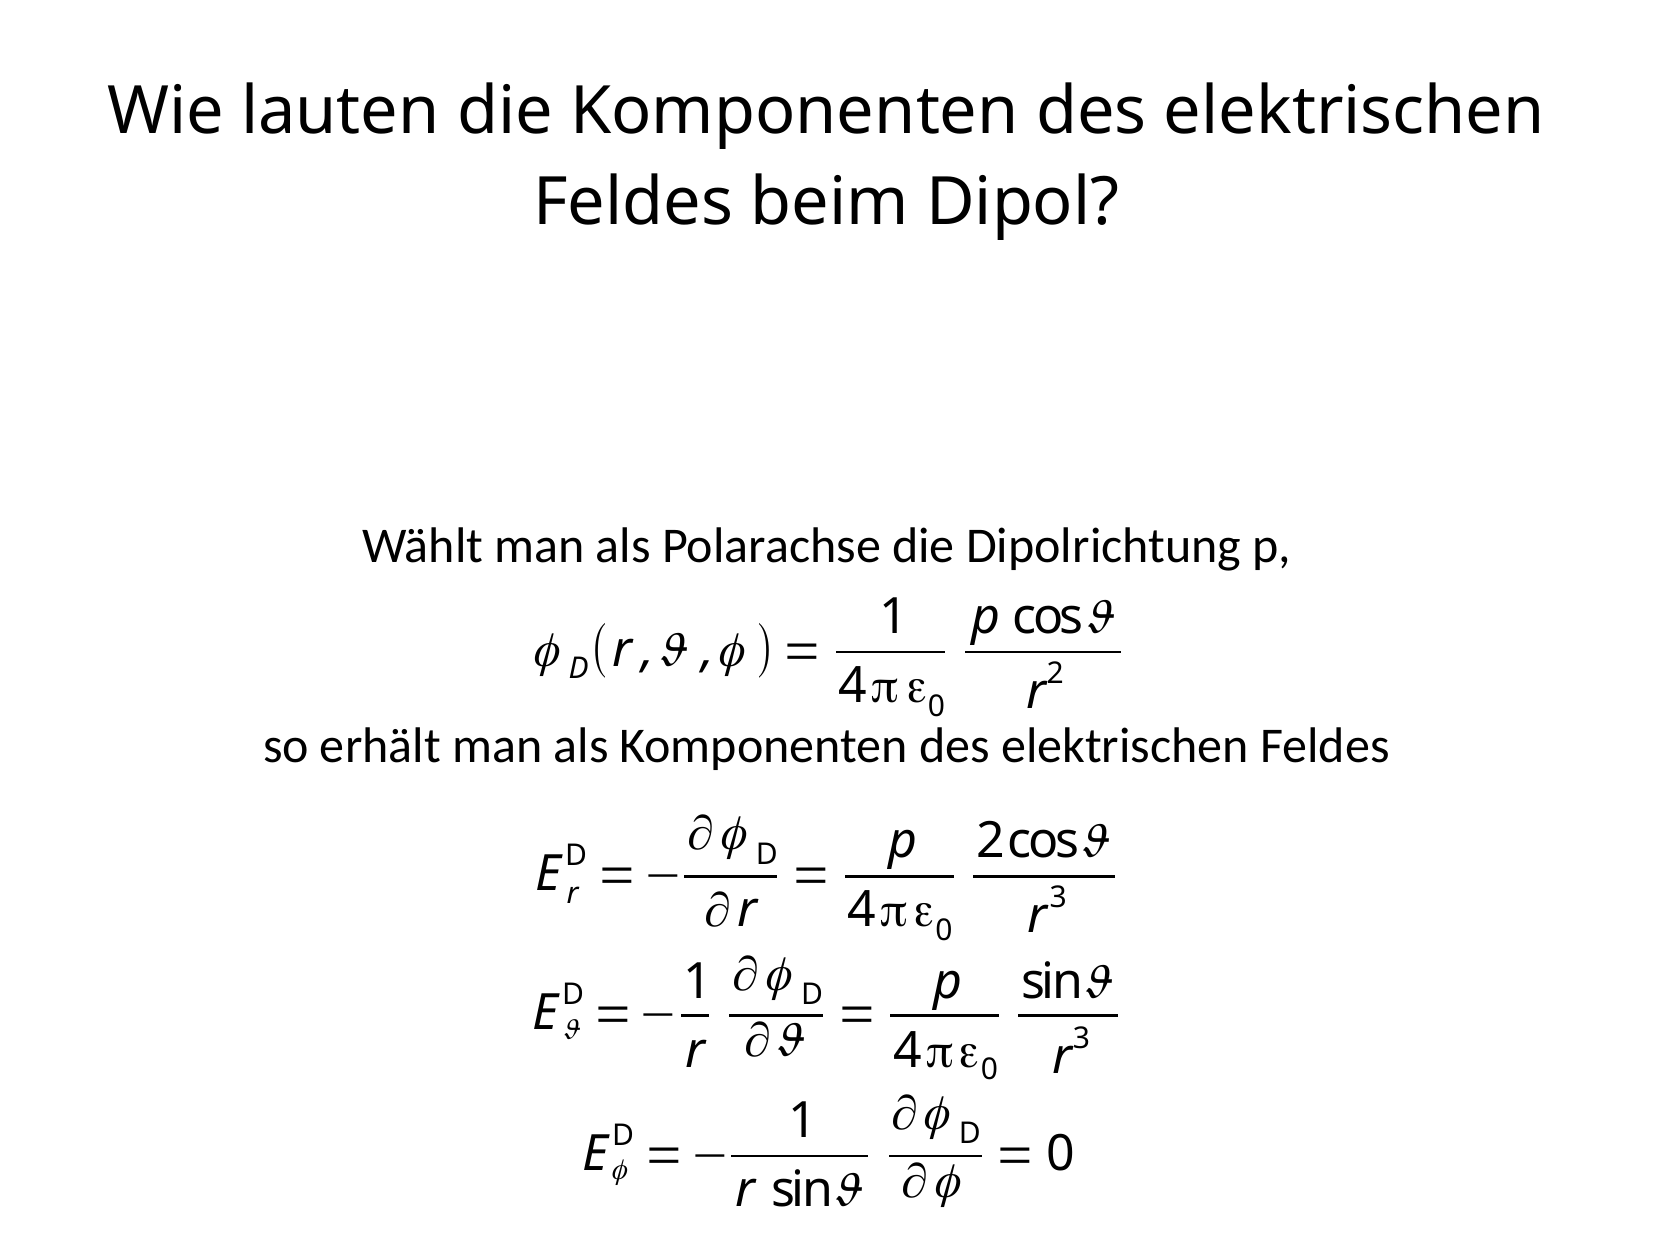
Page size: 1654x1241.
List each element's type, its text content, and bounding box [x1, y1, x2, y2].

chart [524, 586, 1129, 725]
chart [526, 811, 1128, 1221]
title Wie lauten die Komponenten des elektrischen Feldes beim Dipol? [82, 49, 1571, 257]
subtitle Wählt man als Polarachse die Dipolrichtung p, so erhält man als Komponenten des elektrischen Feldes [82, 290, 1571, 1010]
